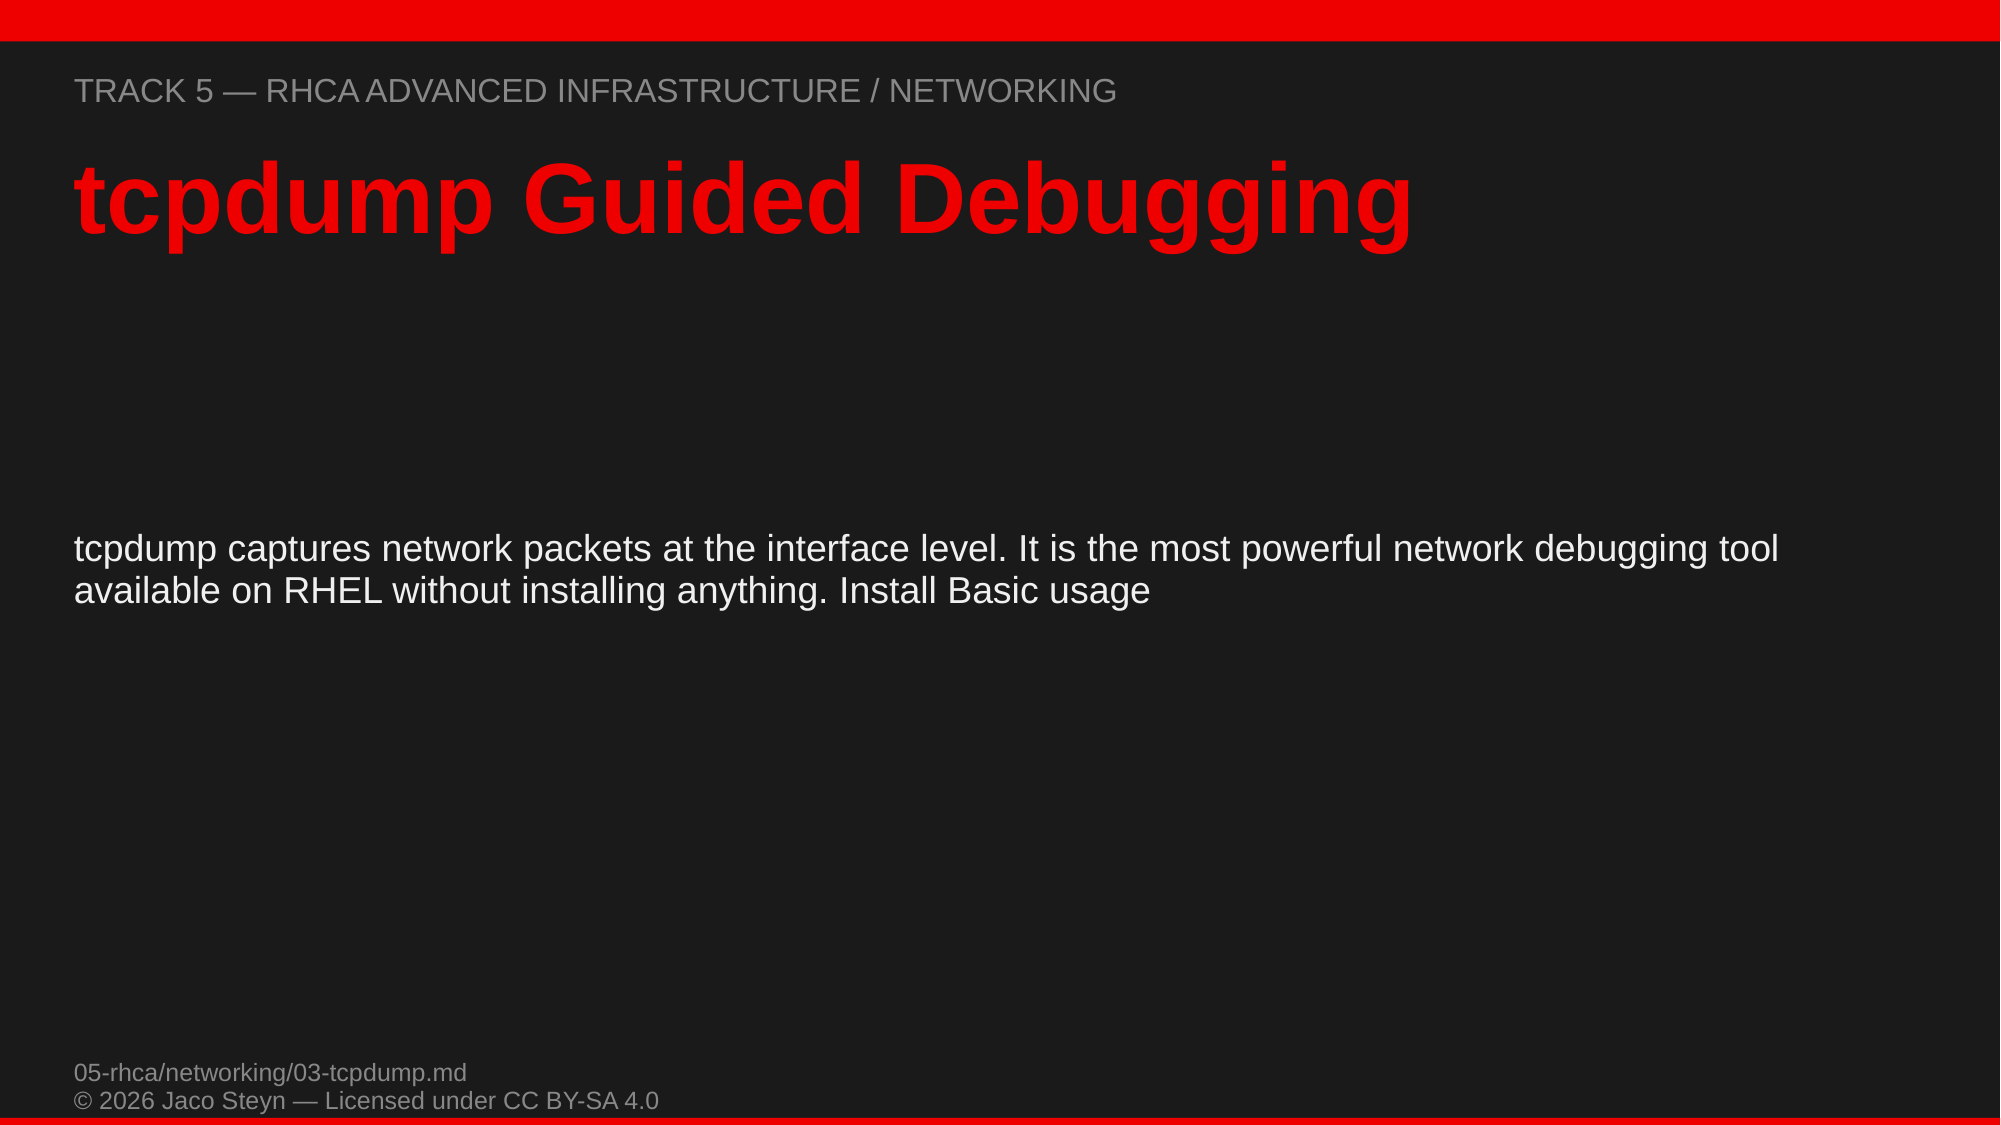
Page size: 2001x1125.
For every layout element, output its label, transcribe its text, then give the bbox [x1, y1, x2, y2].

text_box tcpdump Guided Debugging [59, 135, 1942, 461]
text_box tcpdump captures network packets at the interface level. It is the most powerful network debugging tool available on RHEL without installing anything. Install Basic usage [59, 519, 1942, 727]
text_box 05-rhca/networking/03-tcpdump.md © 2026 Jaco Steyn — Licensed under CC BY-SA 4.0 [59, 1051, 1942, 1111]
text_box TRACK 5 — RHCA ADVANCED INFRASTRUCTURE / NETWORKING [59, 64, 1942, 119]
text_box [0, 0, 2001, 42]
text_box [0, 1117, 2001, 1125]
